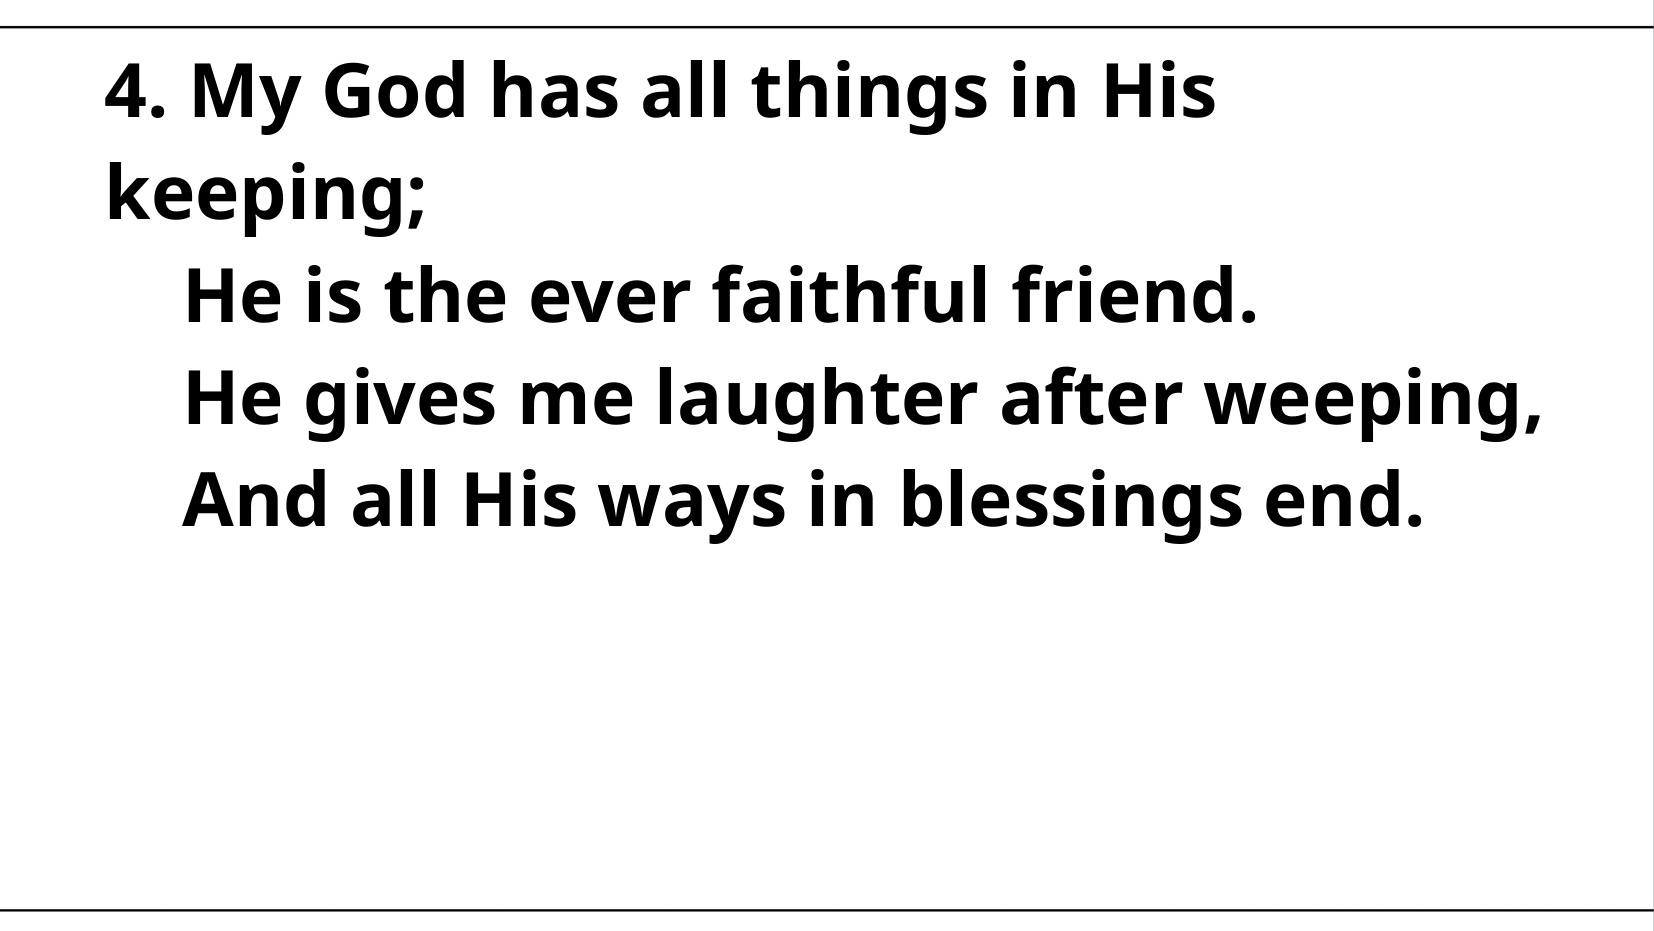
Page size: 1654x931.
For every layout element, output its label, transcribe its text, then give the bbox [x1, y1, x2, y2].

text_box 4. My God has all things in His keeping; He is the ever faithful friend. He gives me laughter after weeping, And all His ways in blessings end. [90, 30, 1576, 451]
picture [0, 0, 1654, 931]
